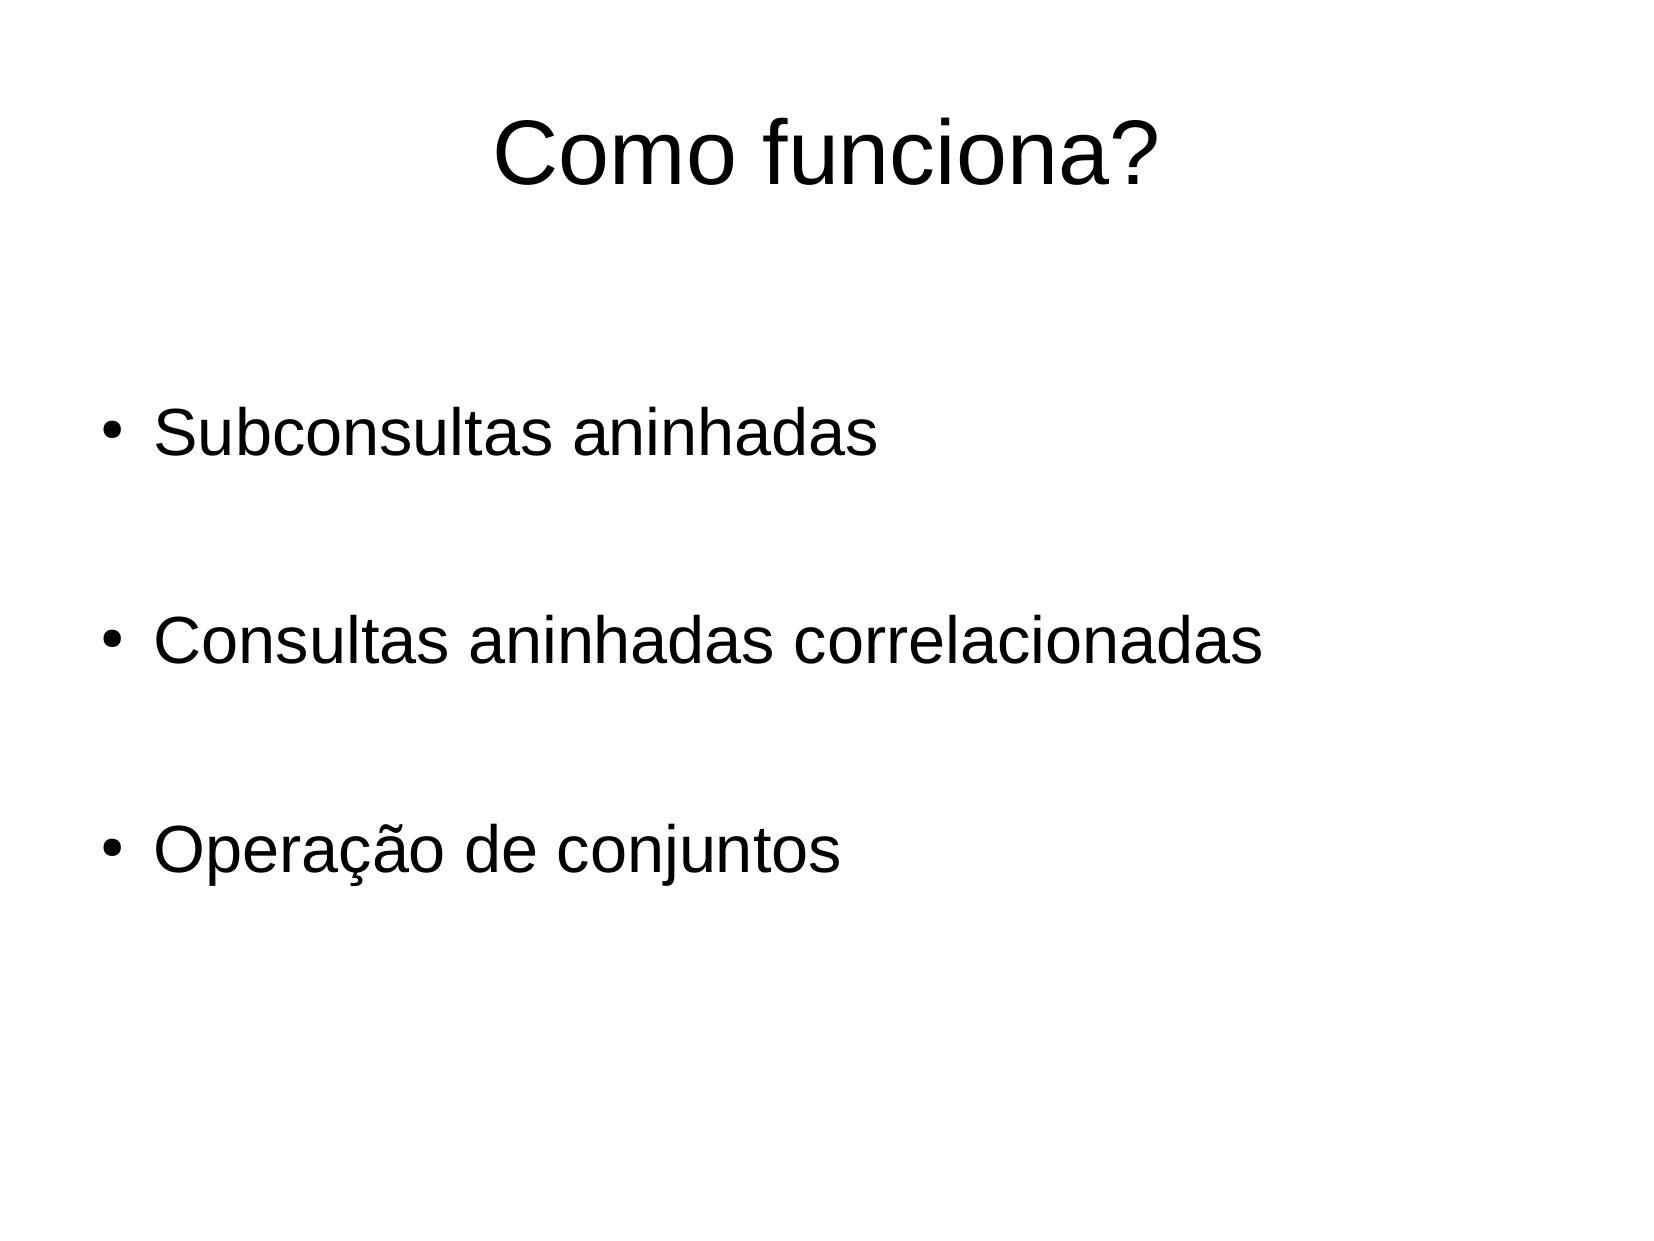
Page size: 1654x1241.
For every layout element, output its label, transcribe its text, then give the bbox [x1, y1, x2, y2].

list Subconsultas aninhadas Consultas aninhadas correlacionadas Operação de conjuntos [82, 290, 1571, 1010]
title Como funciona? [82, 49, 1571, 257]
